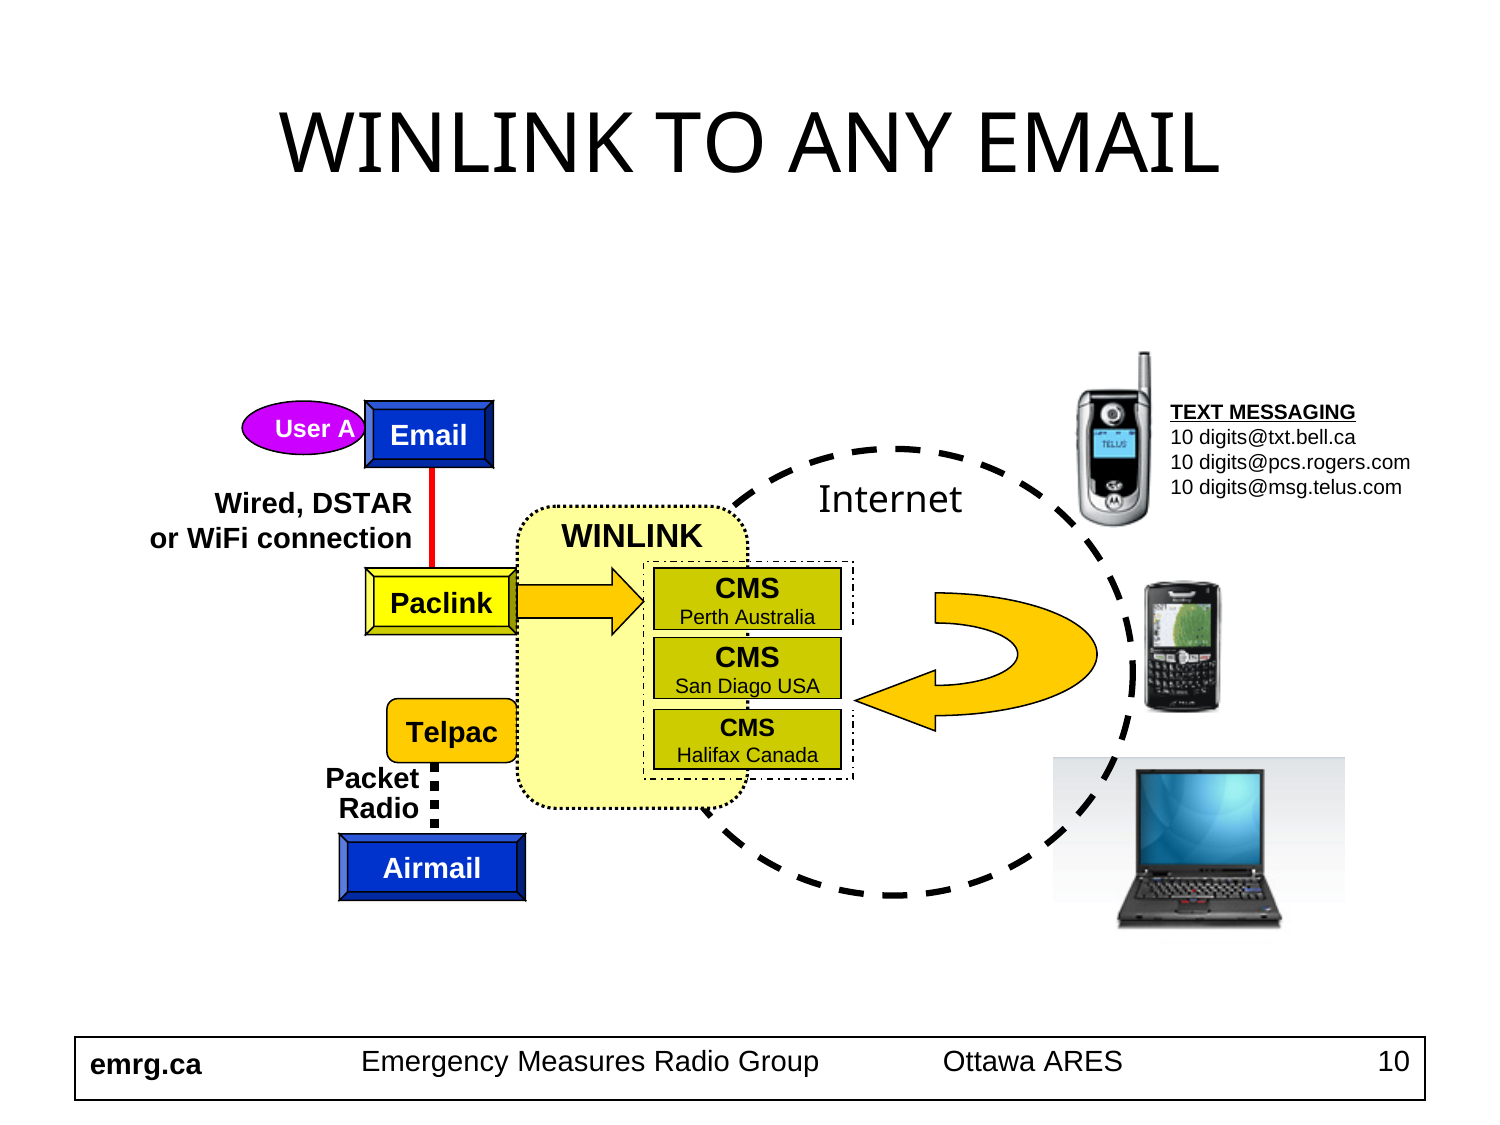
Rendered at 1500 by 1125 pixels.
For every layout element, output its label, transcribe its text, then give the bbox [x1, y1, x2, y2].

text_box Email [374, 410, 484, 459]
text_box [852, 592, 1111, 731]
text_box Airmail [348, 843, 516, 891]
text_box WINLINK [517, 506, 748, 562]
picture [1053, 347, 1175, 528]
text_box CMS Halifax Canada [654, 709, 841, 770]
text_box Internet [803, 467, 978, 528]
text_box Packet Radio [275, 757, 435, 833]
text_box [517, 562, 748, 809]
picture [1132, 557, 1238, 716]
text_box 8 [367, 568, 516, 577]
text_box Telpac [386, 698, 517, 763]
text_box CMS Perth Australia [654, 568, 841, 630]
picture [1053, 757, 1345, 945]
text_box User A [242, 401, 366, 455]
picture [1053, 511, 1071, 528]
text_box 7 8 6 4 [340, 833, 525, 843]
text_box CMS San Diago USA [654, 637, 841, 699]
text_box RJ45 Plug - T568A [367, 401, 492, 410]
text_box Paclink [374, 577, 508, 626]
text_box TEXT MESSAGING 10 digits@txt.bell.ca 10 digits@pcs.rogers.com 10 digits@msg.telus.com [1155, 391, 1426, 507]
text_box Wired, DSTAR or WiFi connection [122, 476, 428, 562]
text_box WINLINK TO ANY EMAIL [75, 45, 1426, 233]
